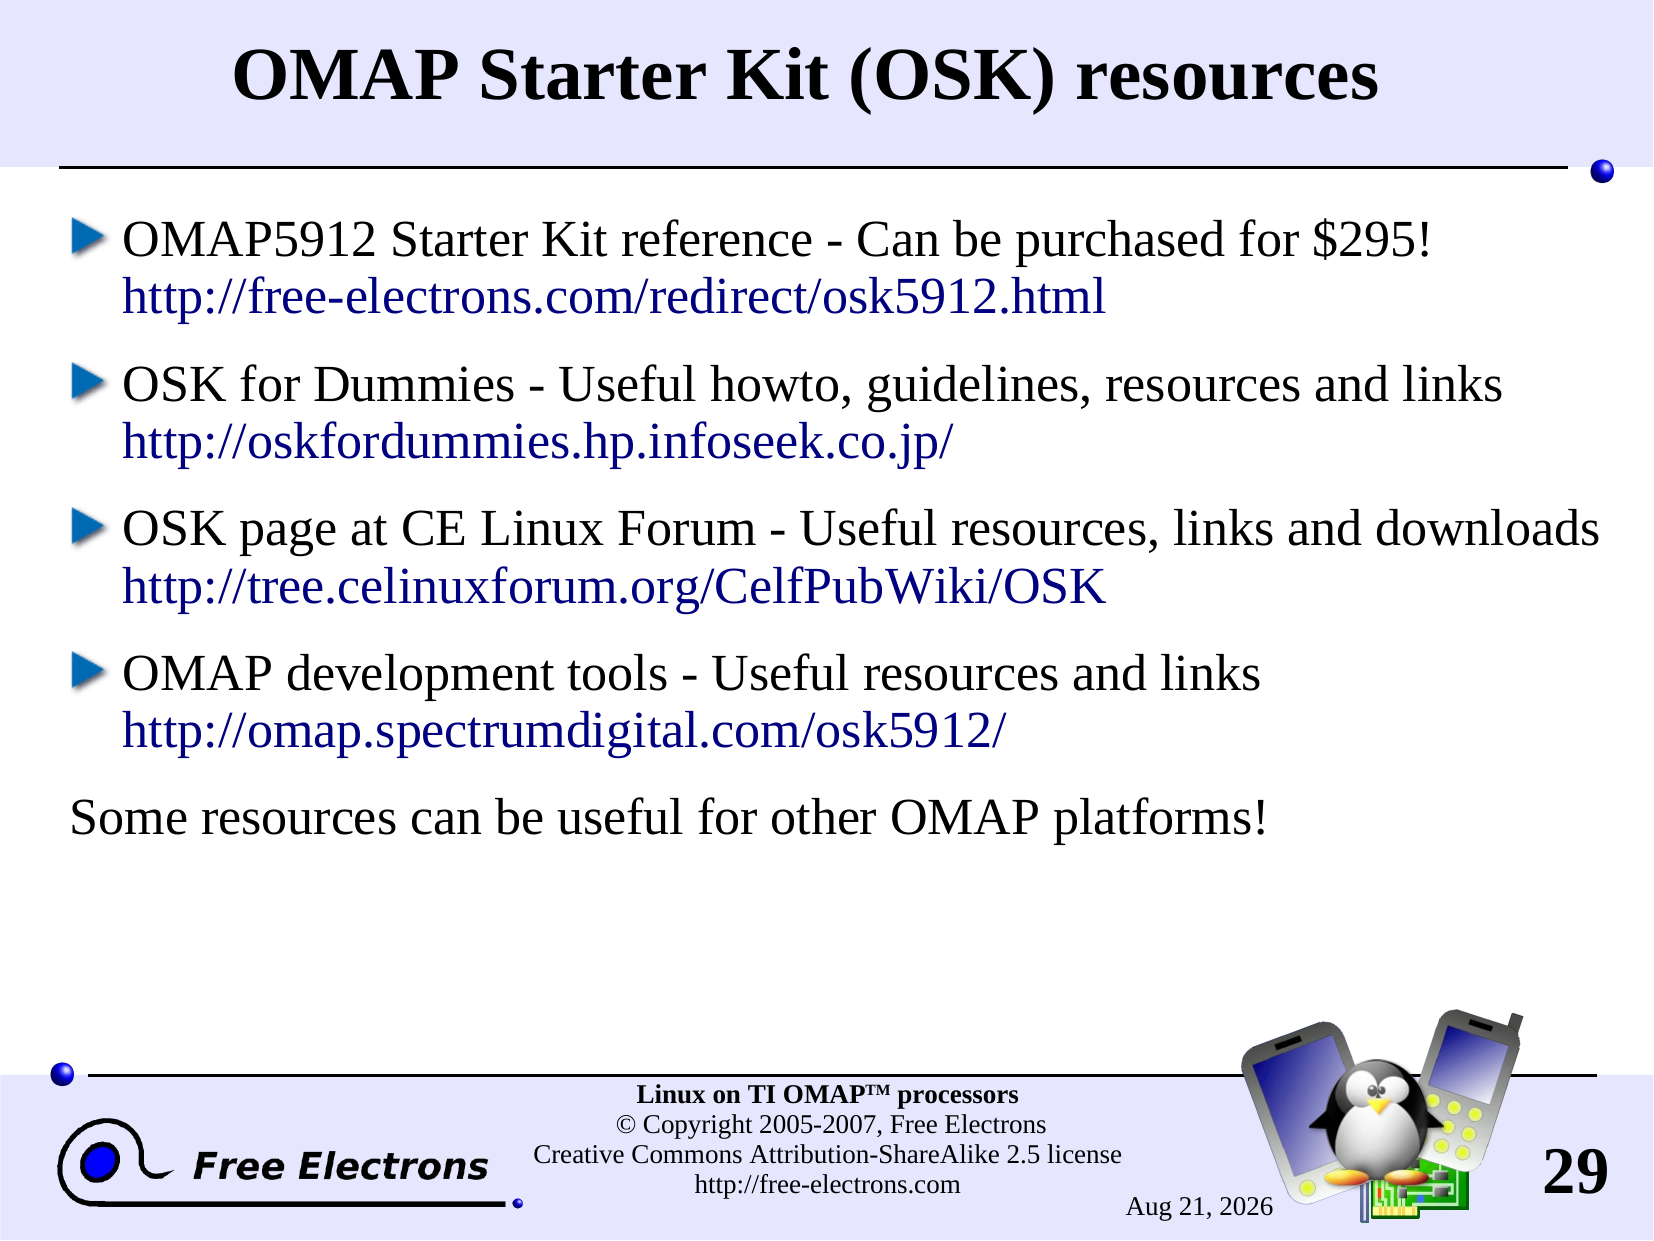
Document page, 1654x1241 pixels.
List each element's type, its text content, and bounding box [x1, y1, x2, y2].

picture [50, 1107, 527, 1216]
picture [1226, 1052, 1526, 1241]
list OMAP5912 Starter Kit reference - Can be purchased for $295! http://free-electrons.com/redirect/osk5912.html OSK for Dummies - Useful howto, guidelines, resources and links http://oskfordummies.hp.infoseek.co.jp/ OSK page at CE Linux Forum - Useful resources, links and downloads http://tree.celinuxforum.org/CelfPubWiki/OSK OMAP development tools - Useful resources and links http://omap.spectrumdigital.com/osk5912/ Some resources can be useful for other OMAP platforms! [52, 210, 1608, 1052]
title OMAP Starter Kit (OSK) resources [60, 25, 1551, 124]
